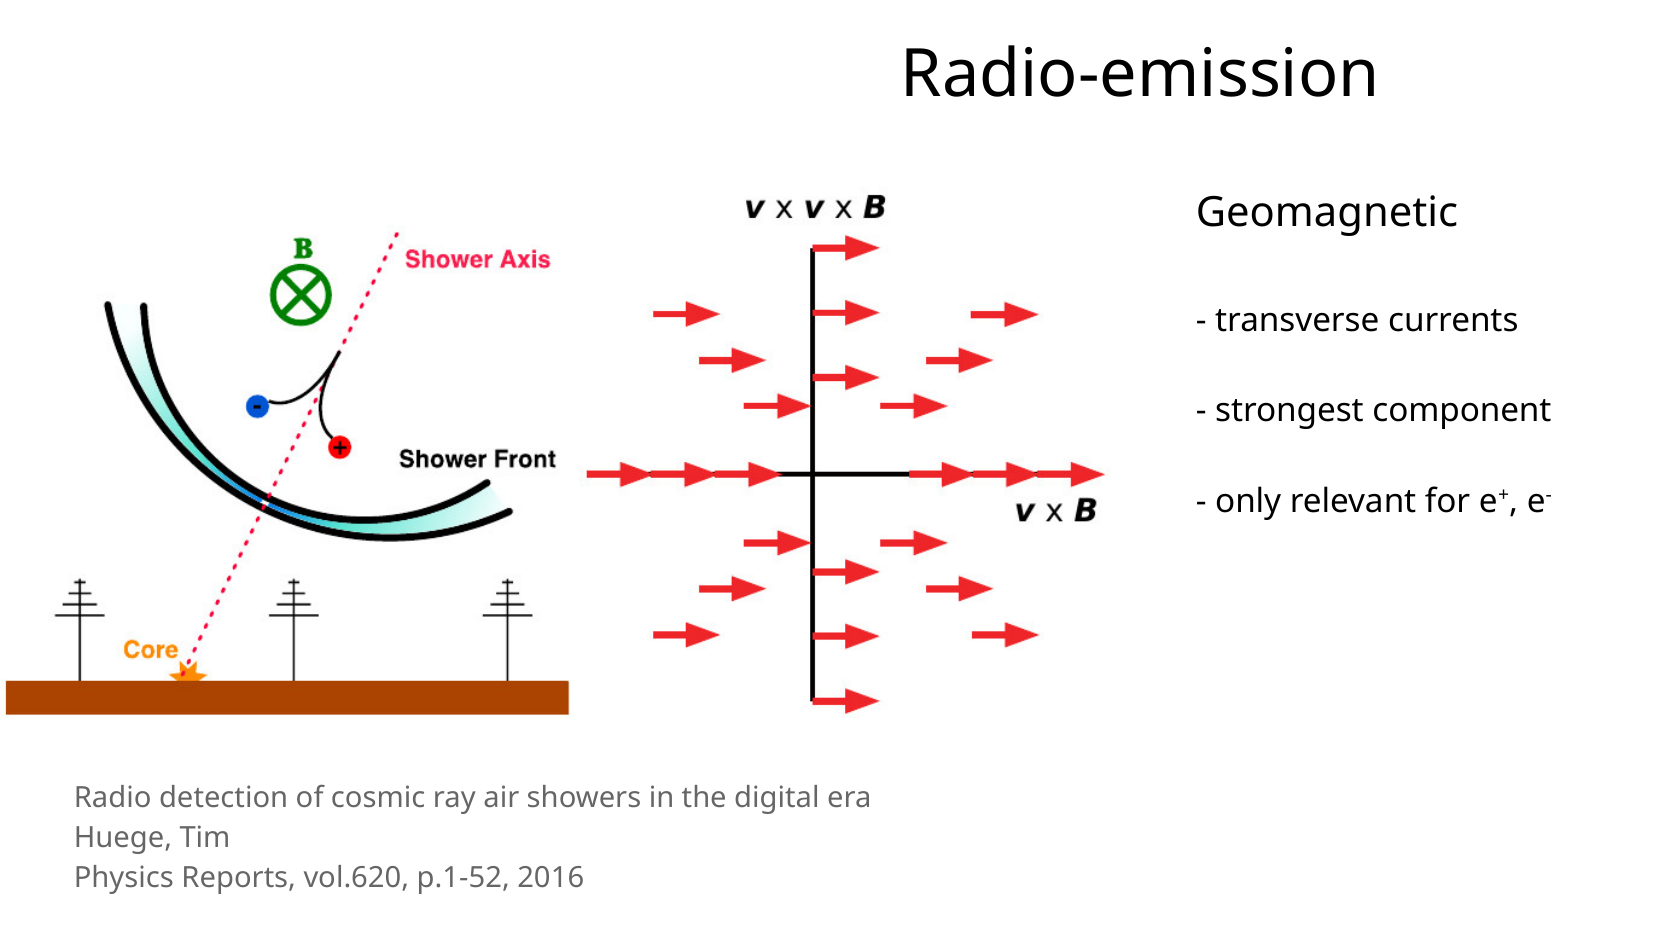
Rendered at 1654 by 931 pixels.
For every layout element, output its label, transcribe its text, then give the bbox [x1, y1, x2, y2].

text_box Radio-emission [885, 18, 1574, 145]
text_box Geomagnetic - transverse currents - strongest component - only relevant for e+, e- [1181, 174, 1651, 762]
text_box Radio detection of cosmic ray air showers in the digital era Huege, Tim Physics Reports, vol.620, p.1-52, 2016 [59, 769, 1176, 931]
picture [0, 177, 1123, 722]
